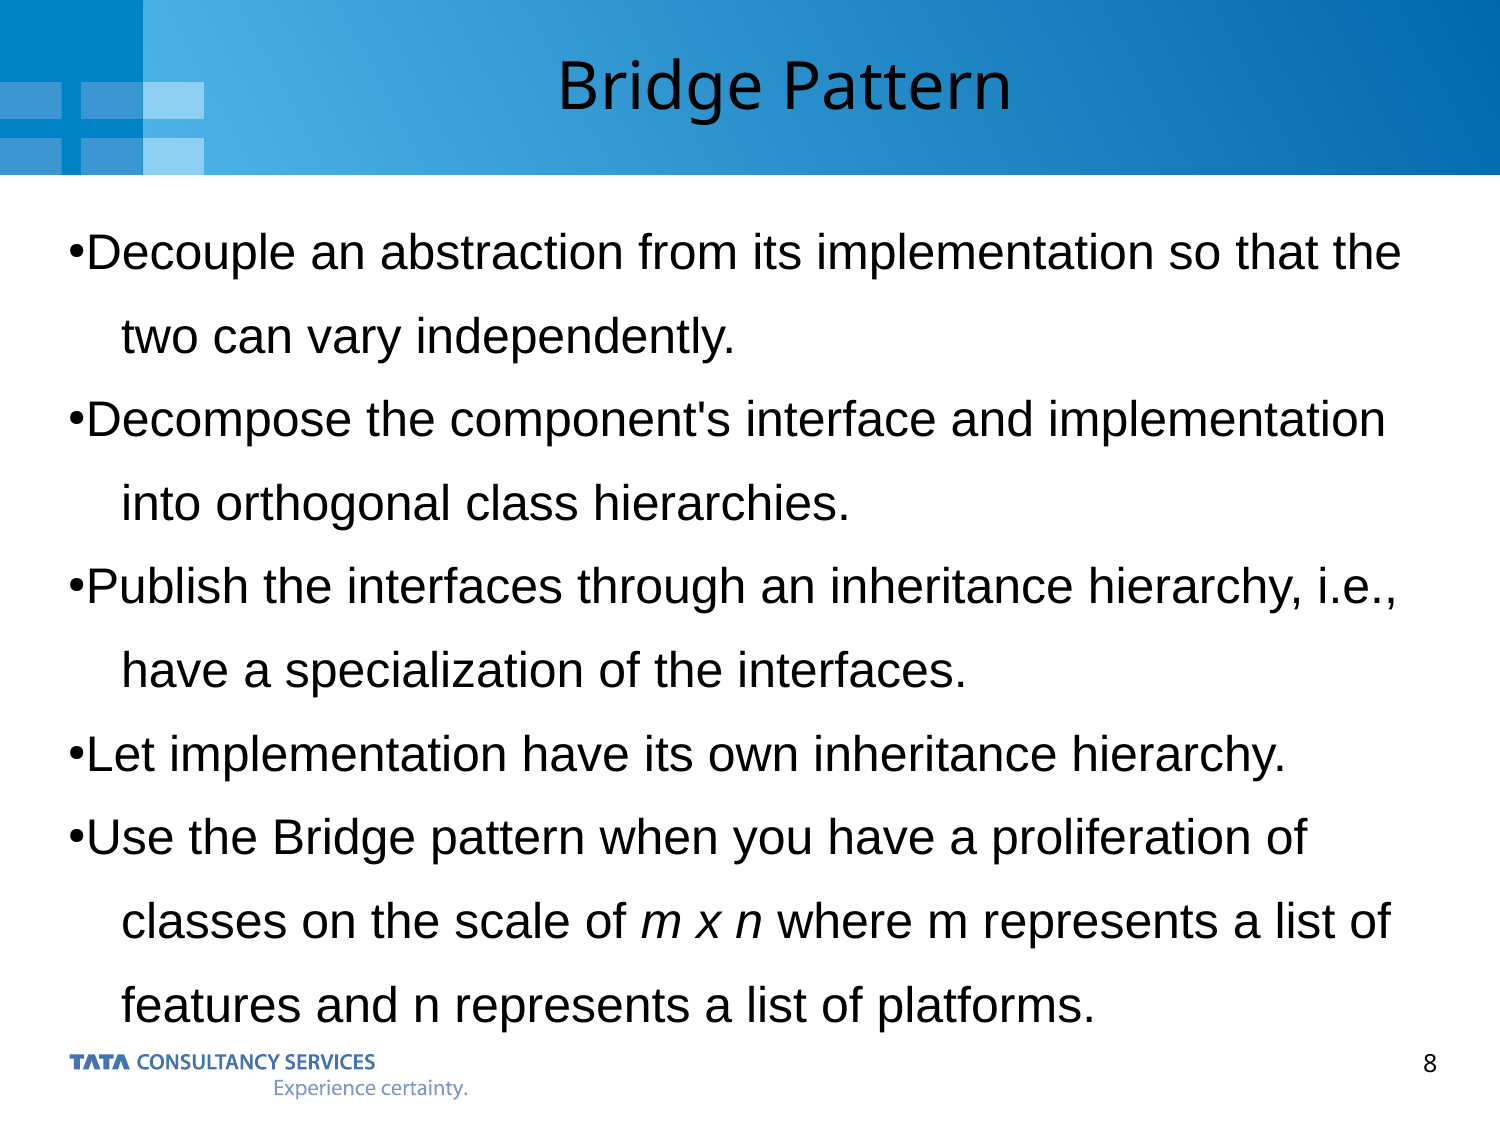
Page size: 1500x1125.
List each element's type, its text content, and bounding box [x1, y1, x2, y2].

text_box Bridge Pattern [224, 11, 1347, 154]
text_box Decouple an abstraction from its implementation so that the two can vary independently. Decompose the component's interface and implementation into orthogonal class hierarchies. Publish the interfaces through an inheritance hierarchy, i.e., have a specialization of the interfaces. Let implementation have its own inheritance hierarchy. Use the Bridge pattern when you have a proliferation of classes on the scale of m x n where m represents a list of features and n represents a list of platforms. [35, 188, 1465, 1040]
